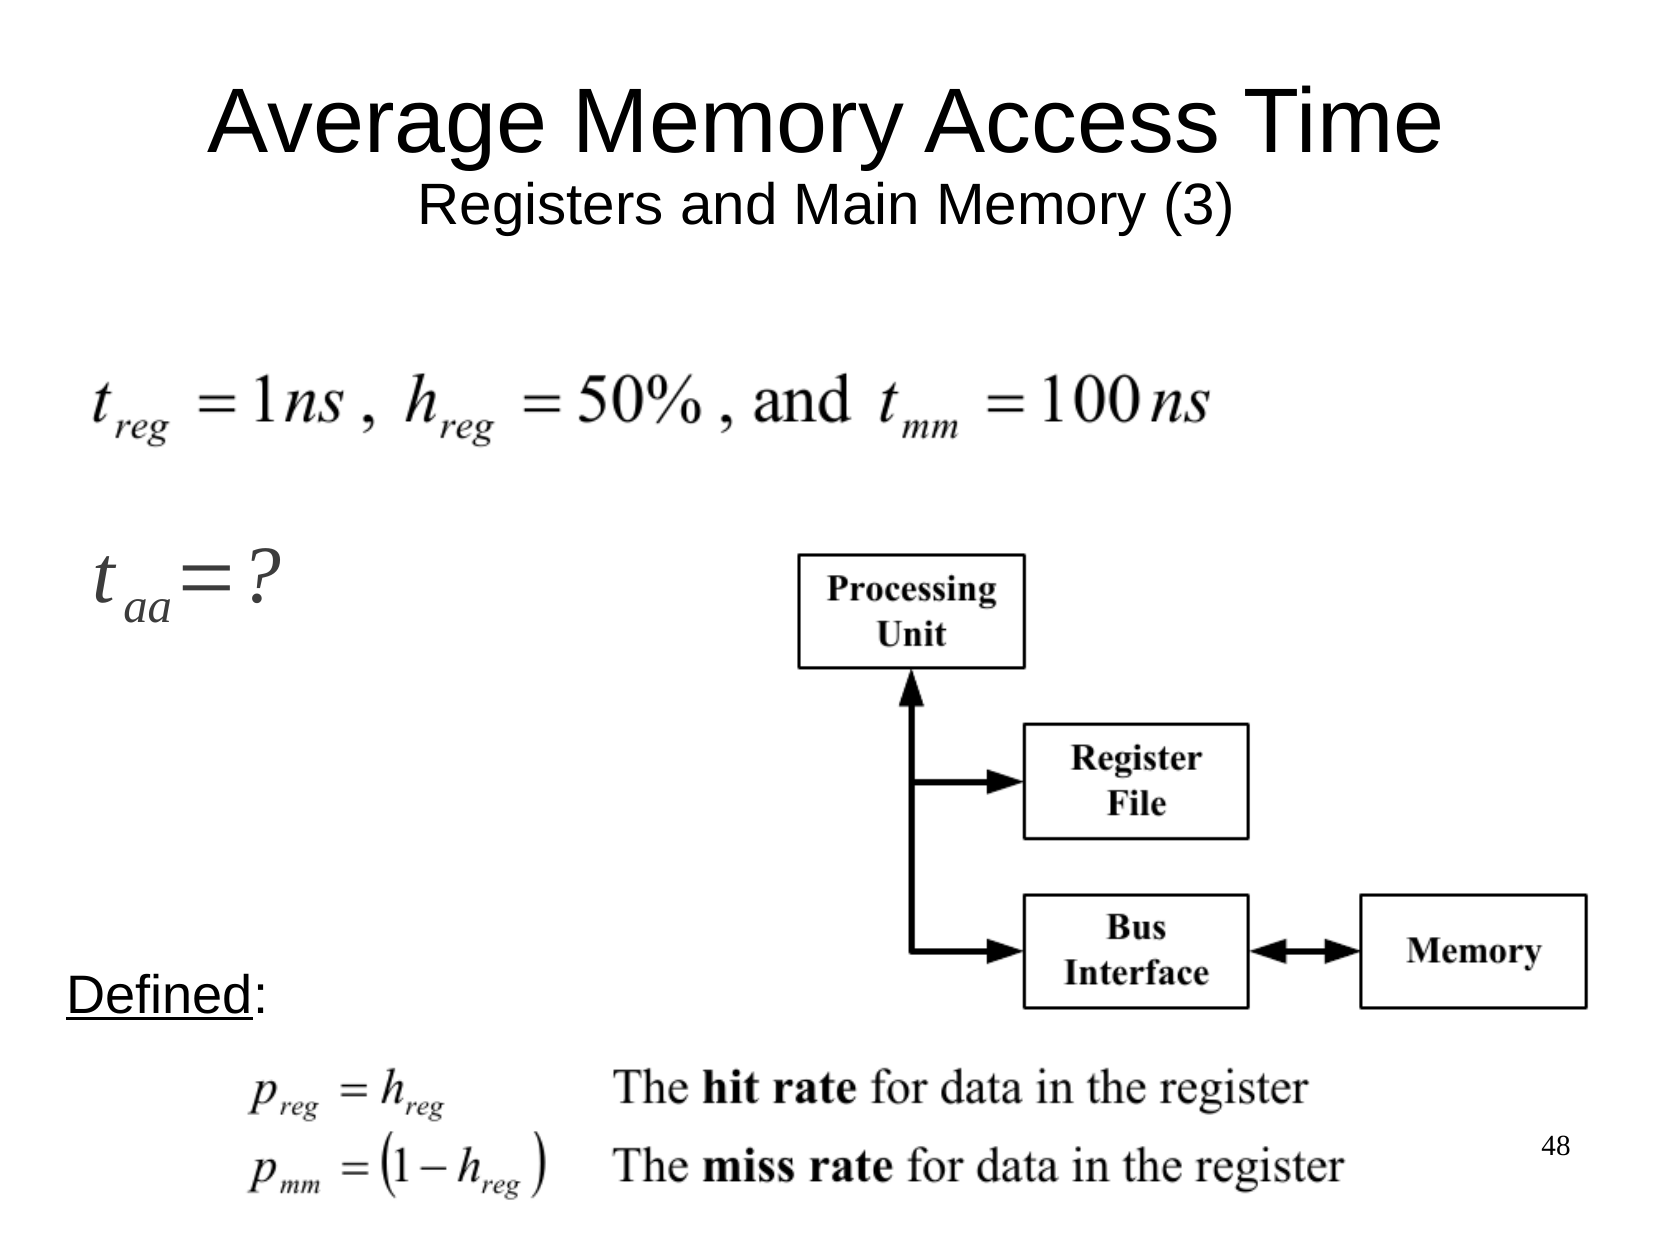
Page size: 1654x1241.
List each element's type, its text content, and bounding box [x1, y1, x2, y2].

text_box Defined: [51, 957, 284, 1033]
title Average Memory Access Time Registers and Main Memory (3) [82, 49, 1571, 257]
chart [72, 530, 304, 633]
picture [40, 336, 1241, 458]
picture [238, 1060, 1364, 1210]
picture [768, 549, 1610, 1027]
